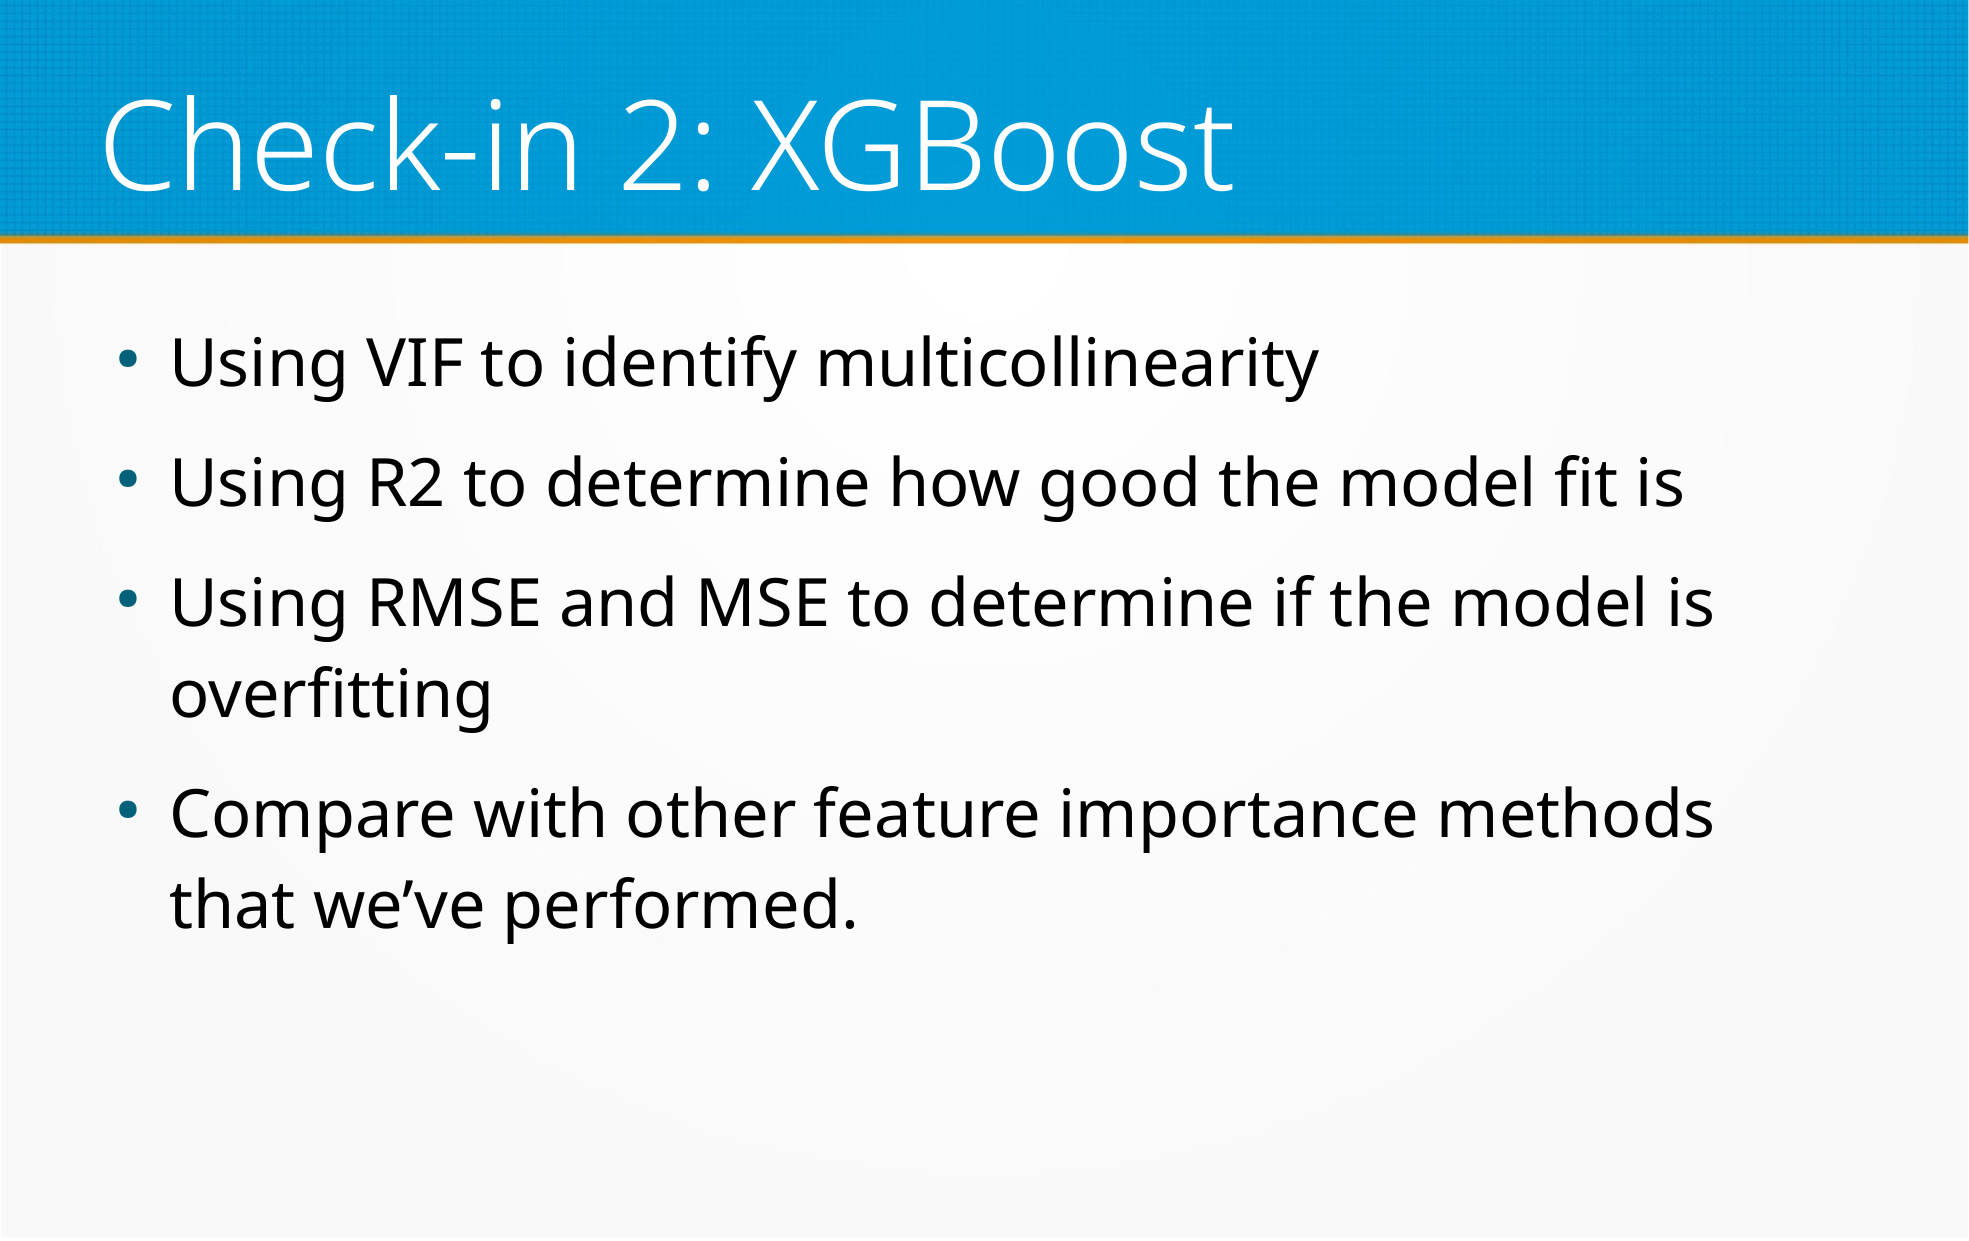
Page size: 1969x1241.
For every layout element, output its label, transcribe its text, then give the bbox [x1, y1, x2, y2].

list Using VIF to identify multicollinearity Using R2 to determine how good the model fit is Using RMSE and MSE to determine if the model is overfitting Compare with other feature importance methods that we’ve performed. [98, 315, 1861, 1081]
title Check-in 2: XGBoost [98, 19, 1870, 227]
picture [0, 233, 1969, 1241]
